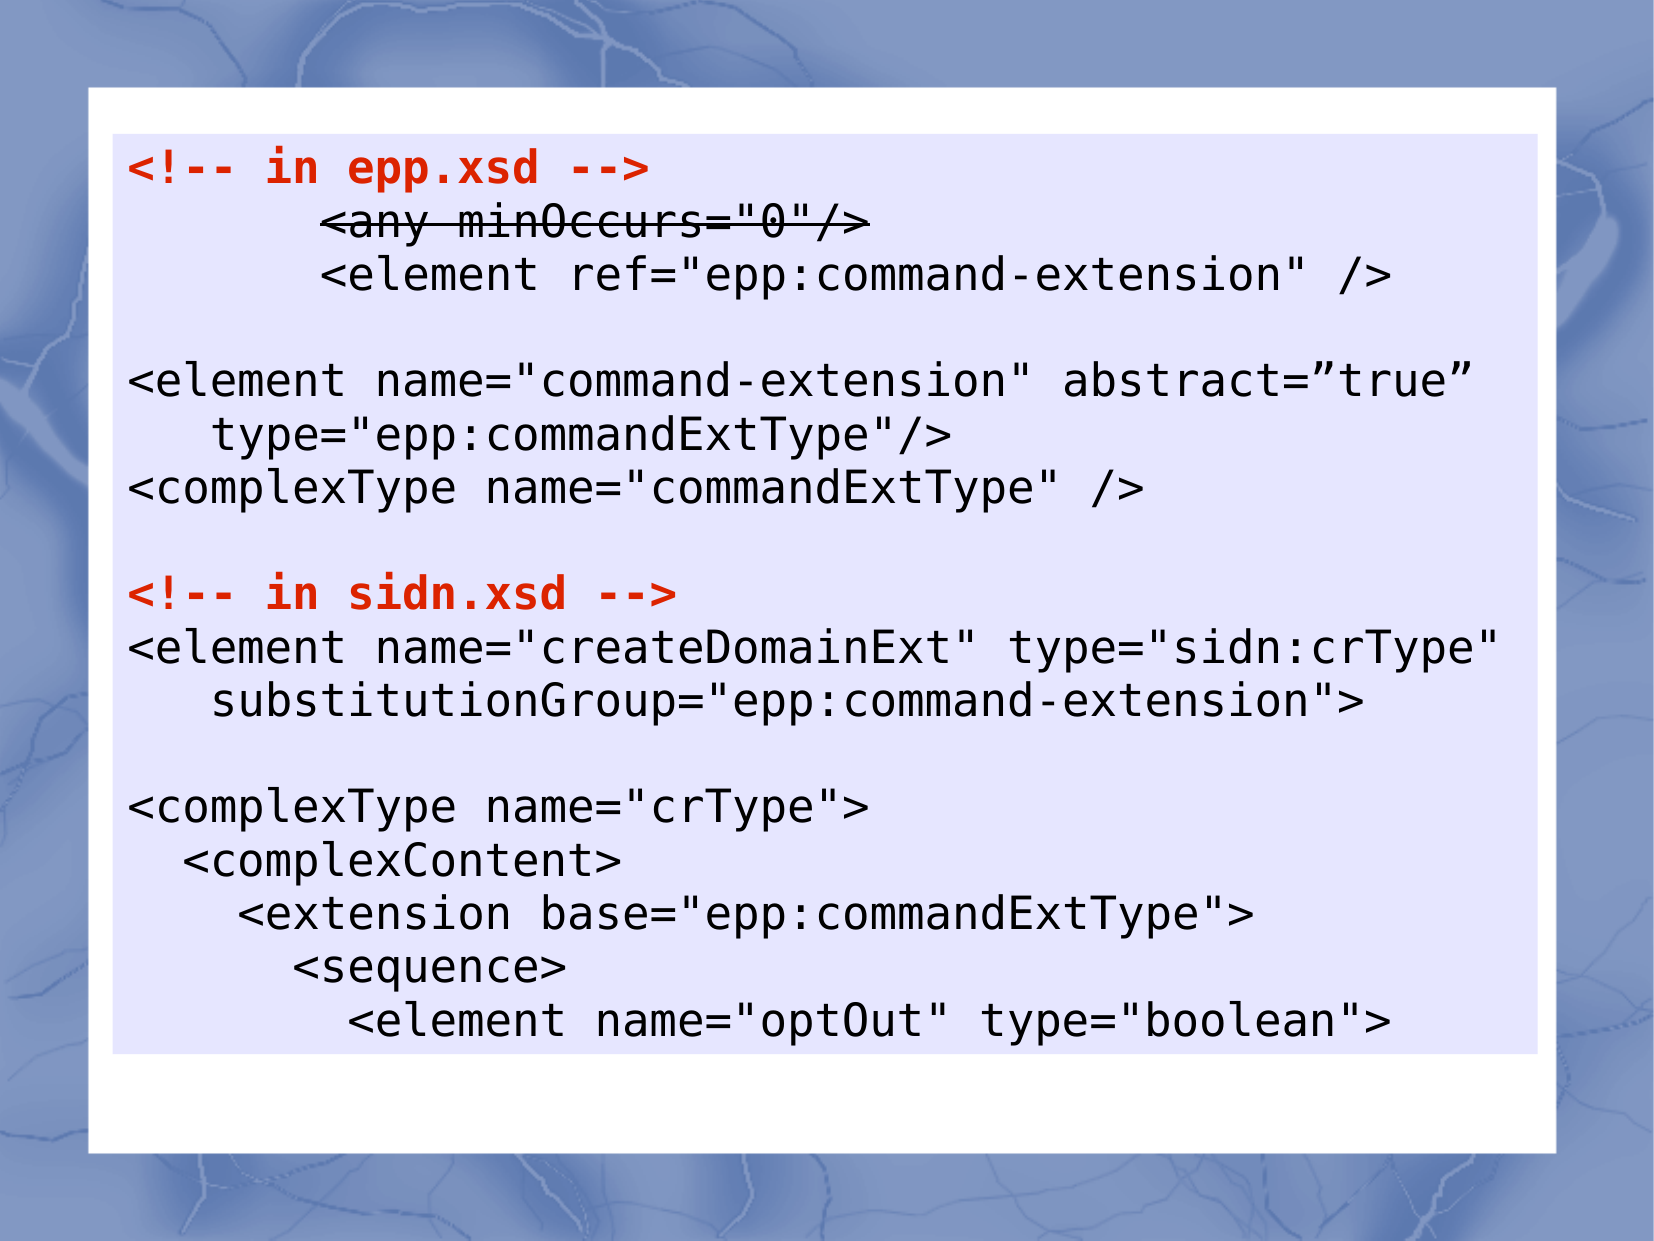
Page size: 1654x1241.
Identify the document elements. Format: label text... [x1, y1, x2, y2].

picture [0, 0, 1654, 1241]
text_box <!-- in epp.xsd --> <any minOccurs="0"/> <element ref="epp:command-extension" /> <element name="command-extension" abstract=”true” type="epp:commandExtType"/> <complexType name="commandExtType" /> <!-- in sidn.xsd --> <element name="createDomainExt" type="sidn:crType" substitutionGroup="epp:command-extension"> <complexType name="crType"> <complexContent> <extension base="epp:commandExtType"> <sequence> <element name="optOut" type="boolean"> [112, 133, 1538, 1055]
